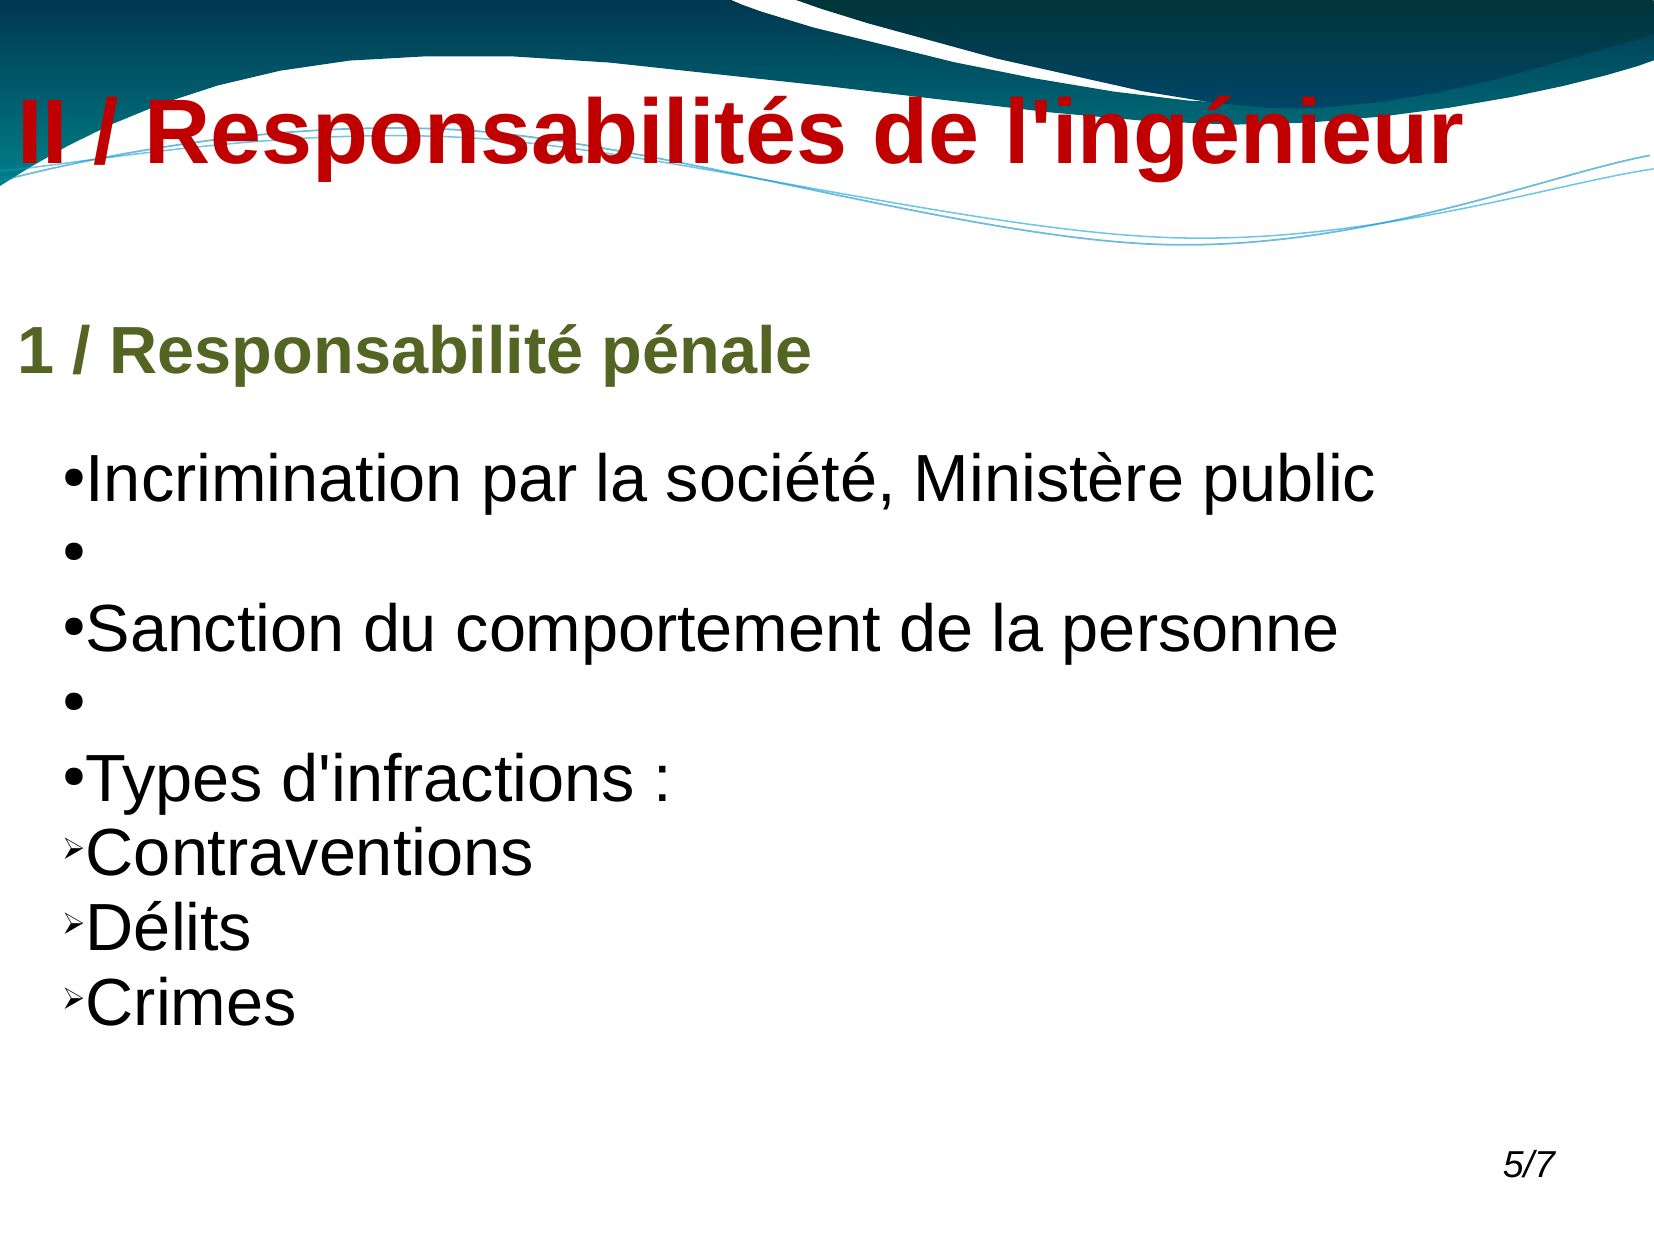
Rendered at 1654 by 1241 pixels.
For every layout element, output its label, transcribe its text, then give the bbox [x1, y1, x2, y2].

text_box Incrimination par la société, Ministère public Sanction du comportement de la personne Types d'infractions : Contraventions Délits Crimes [47, 434, 1389, 1048]
text_box 5/7 [1488, 1136, 1570, 1193]
title II / Responsabilités de l'ingénieur 1 / Responsabilité pénale [17, 64, 1506, 680]
